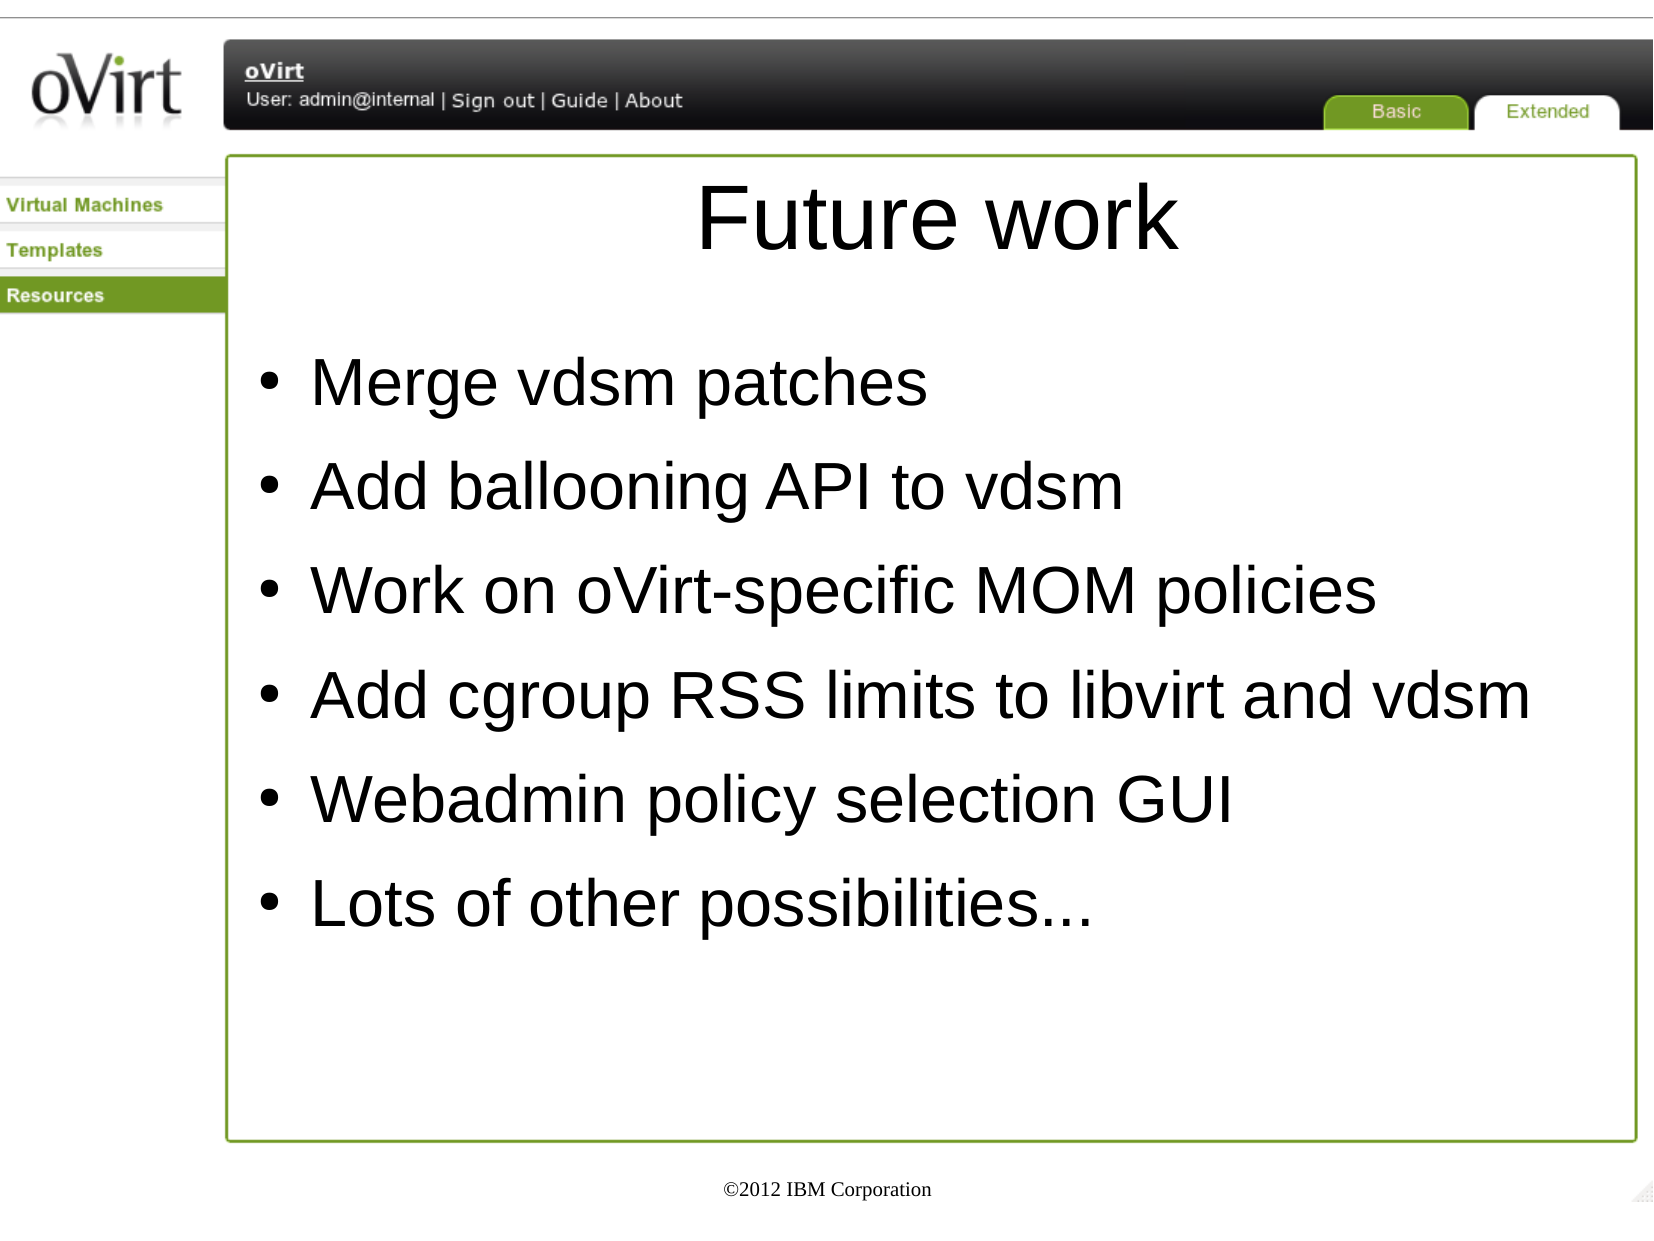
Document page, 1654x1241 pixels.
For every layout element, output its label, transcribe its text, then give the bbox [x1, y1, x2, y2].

list Merge vdsm patches Add ballooning API to vdsm Work on oVirt-specific MOM policies Add cgroup RSS limits to libvirt and vdsm Webadmin policy selection GUI Lots of other possibilities... [240, 345, 1571, 1133]
title Future work [240, 114, 1636, 322]
picture [0, 17, 1653, 1202]
